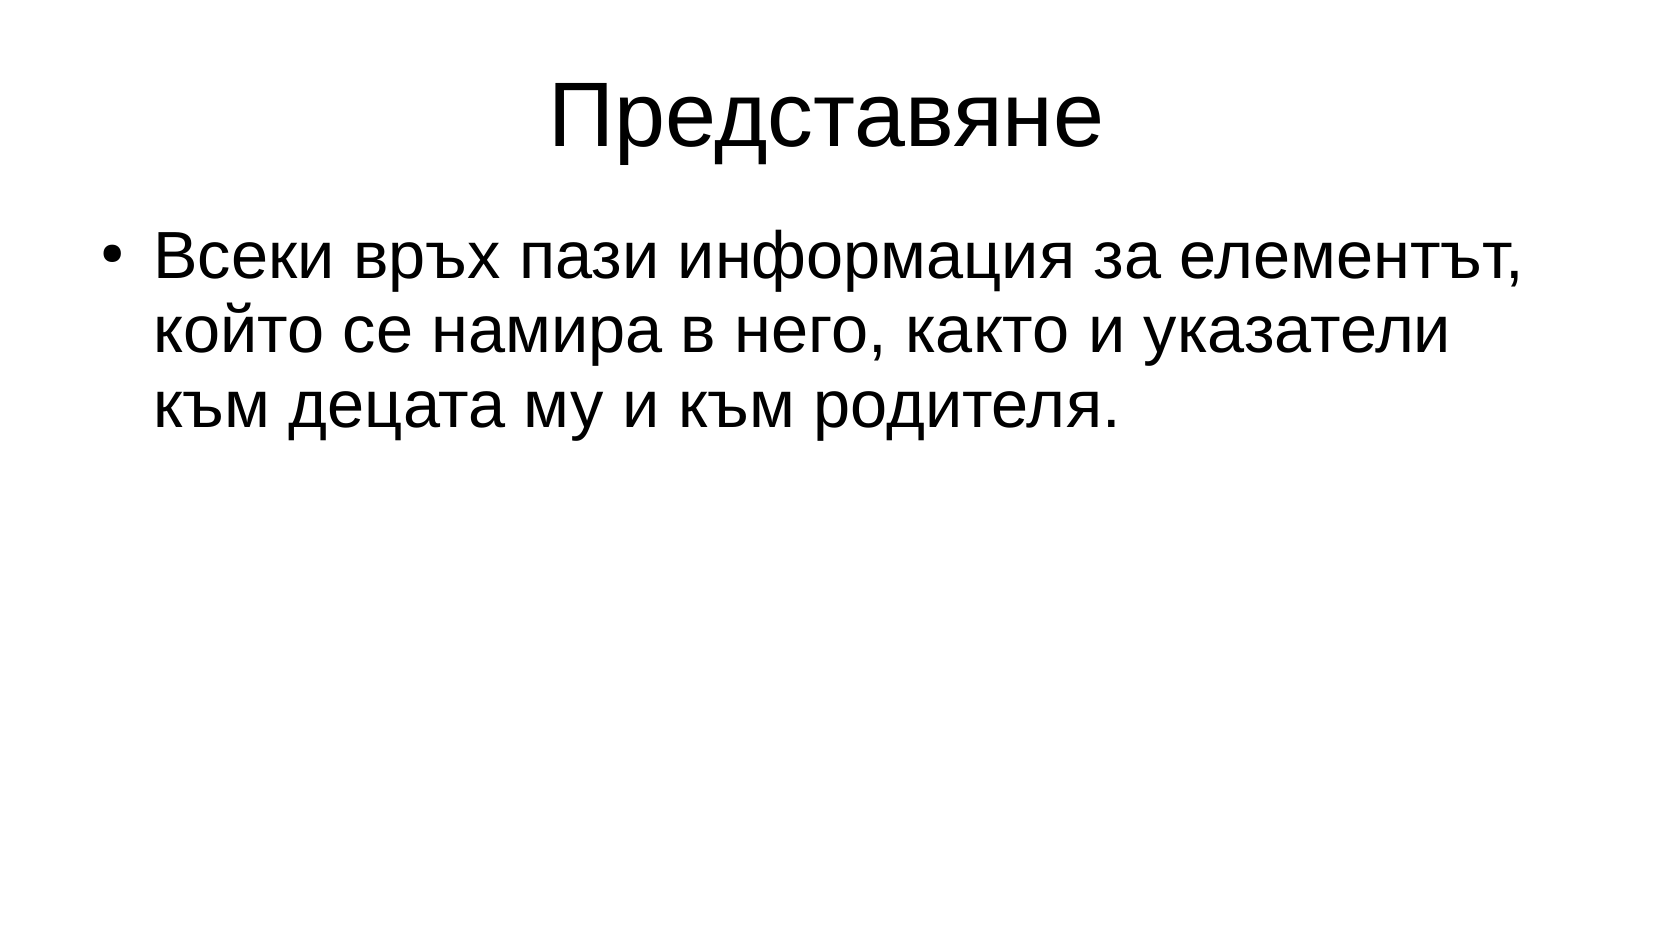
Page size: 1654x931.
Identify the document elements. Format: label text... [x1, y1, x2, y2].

list Всеки връх пази информация за елементът, който се намира в него, както и указатели към децата му и към родителя. [82, 217, 1571, 758]
title Представяне [82, 37, 1571, 193]
